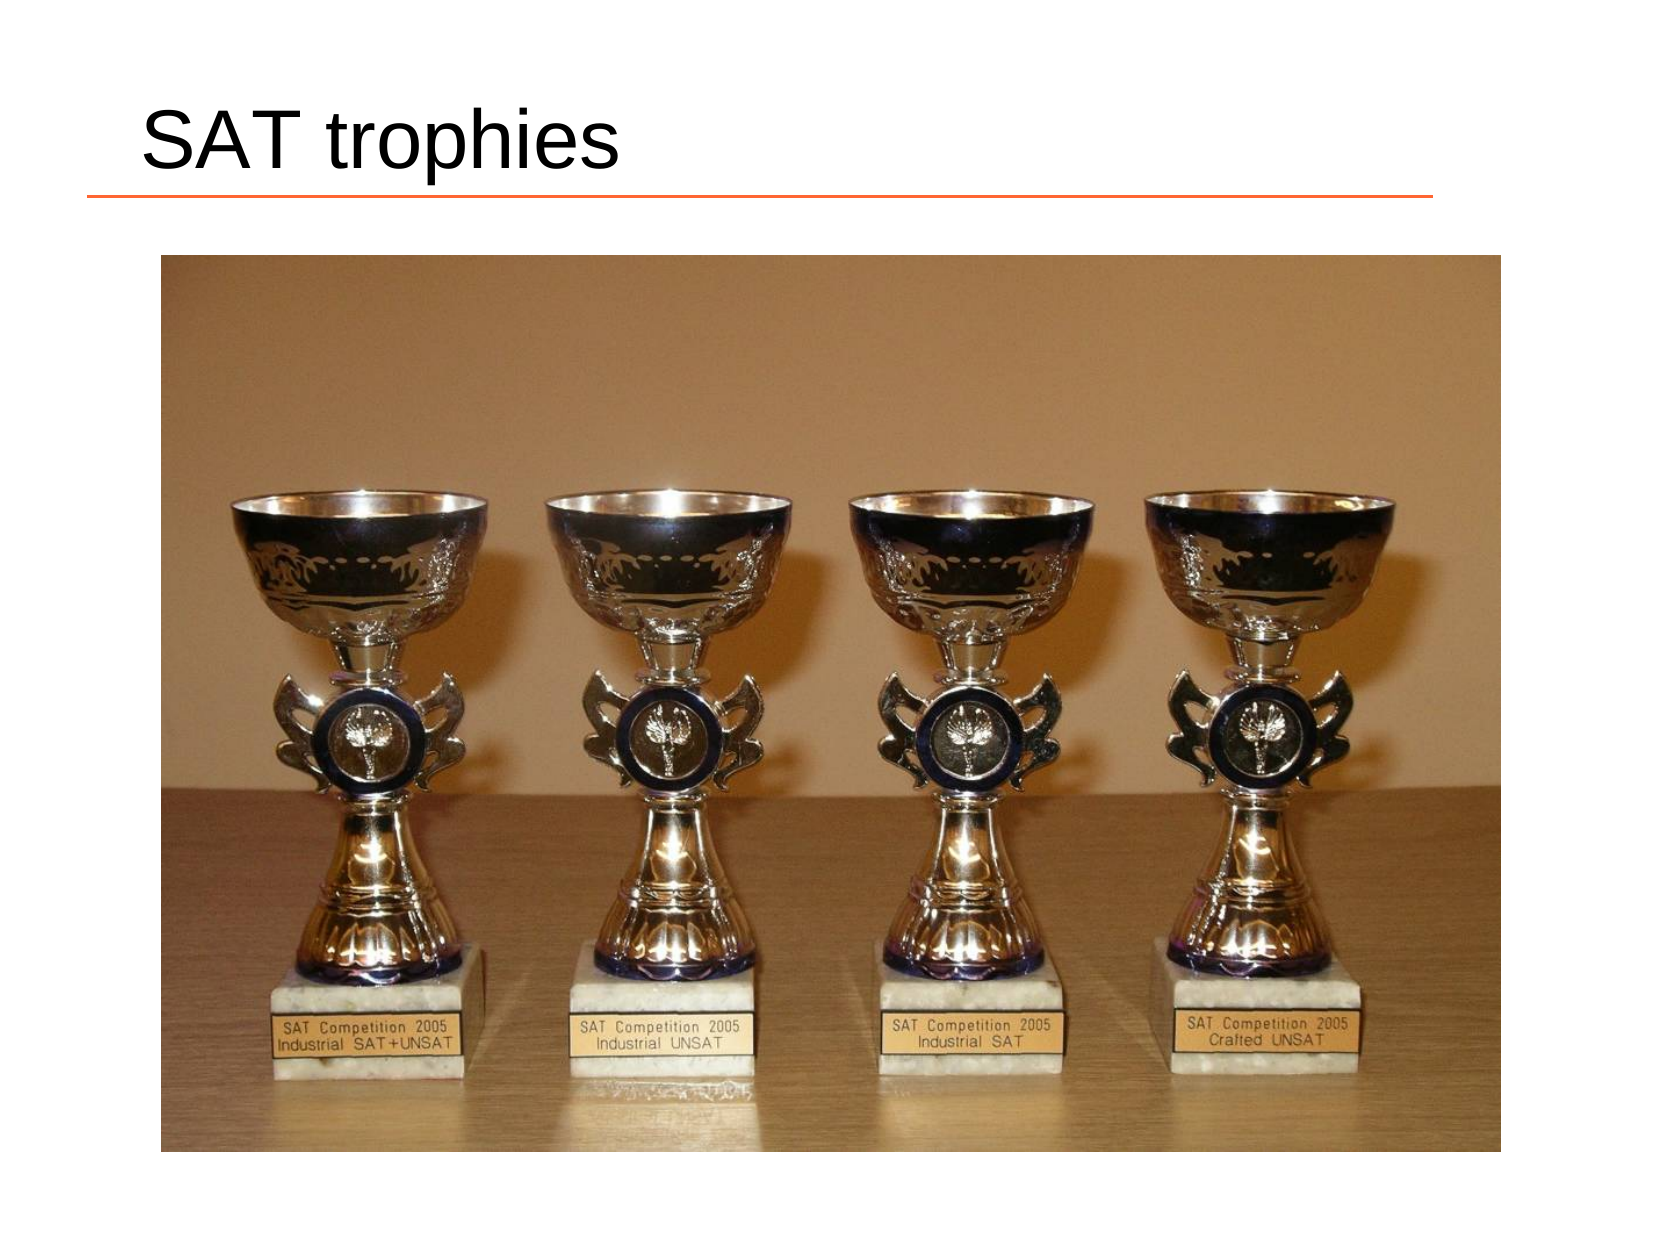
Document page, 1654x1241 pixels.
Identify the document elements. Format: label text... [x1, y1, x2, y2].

title SAT trophies [140, 86, 1603, 192]
picture [161, 255, 1501, 1152]
